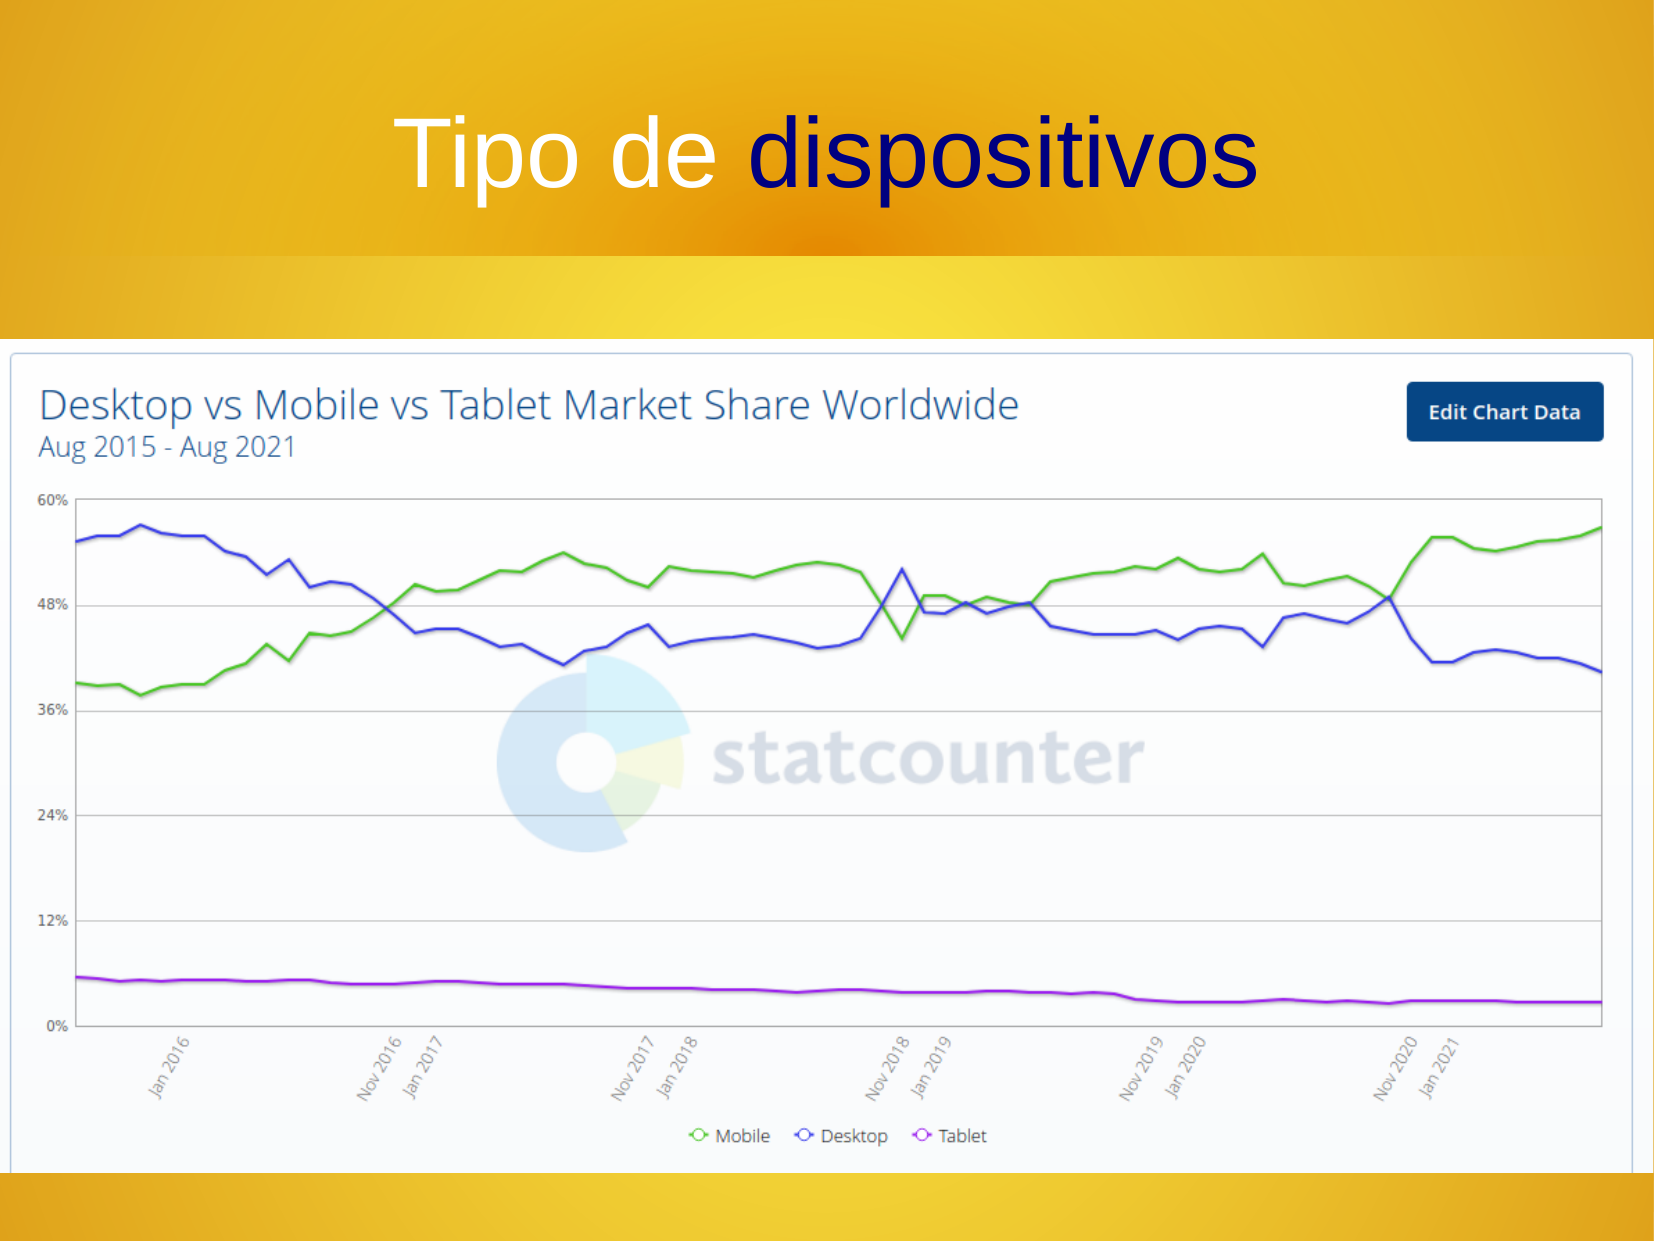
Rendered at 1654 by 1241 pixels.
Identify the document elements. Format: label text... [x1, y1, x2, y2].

title Tipo de dispositivos [82, 49, 1571, 257]
picture [0, 339, 1654, 1173]
